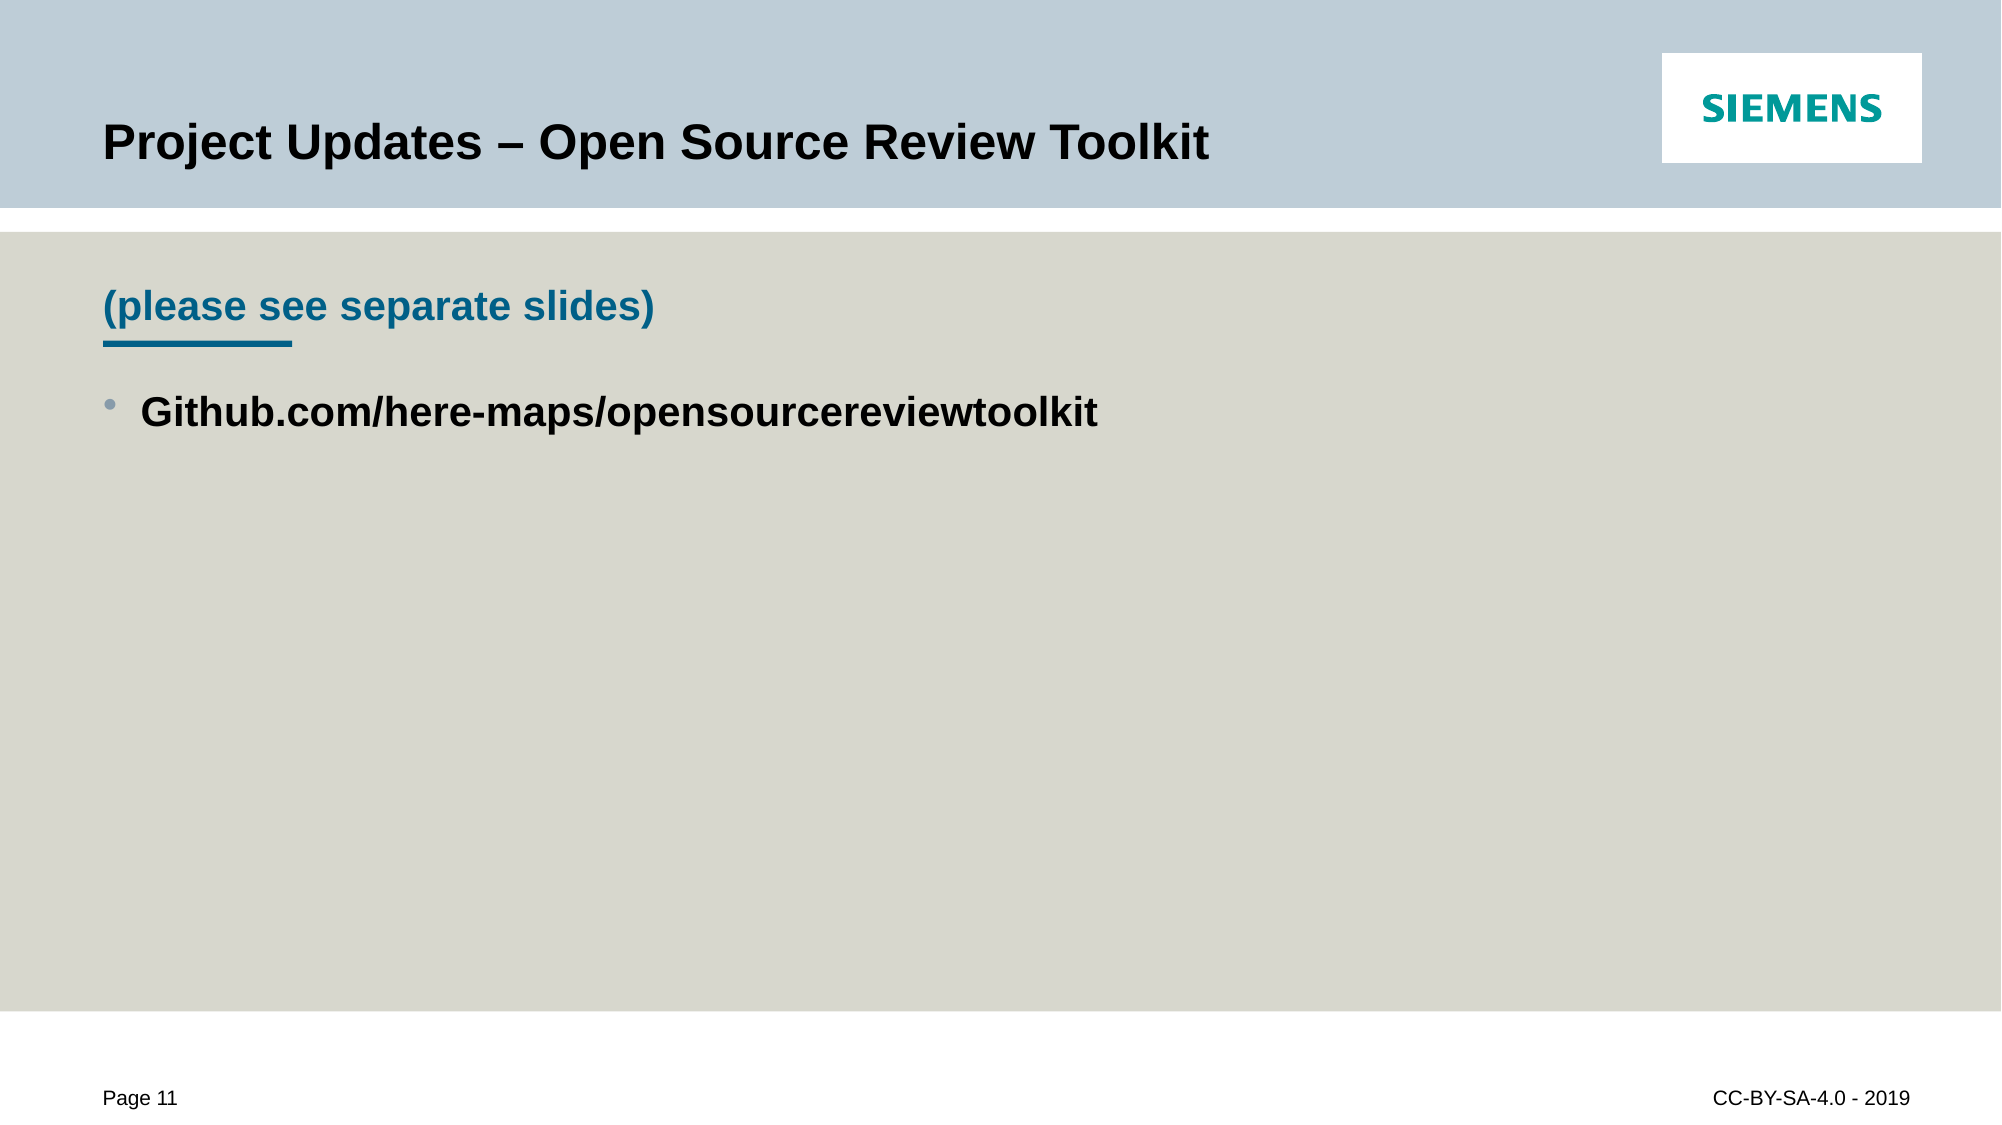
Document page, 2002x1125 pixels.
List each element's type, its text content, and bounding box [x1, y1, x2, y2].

title Project Updates – Open Source Review Toolkit [0, 0, 2001, 208]
text_box [0, 231, 2001, 1012]
text_box (please see separate slides) [102, 278, 1286, 330]
text_box Github.com/here-maps/opensourcereviewtoolkit [103, 359, 1286, 516]
